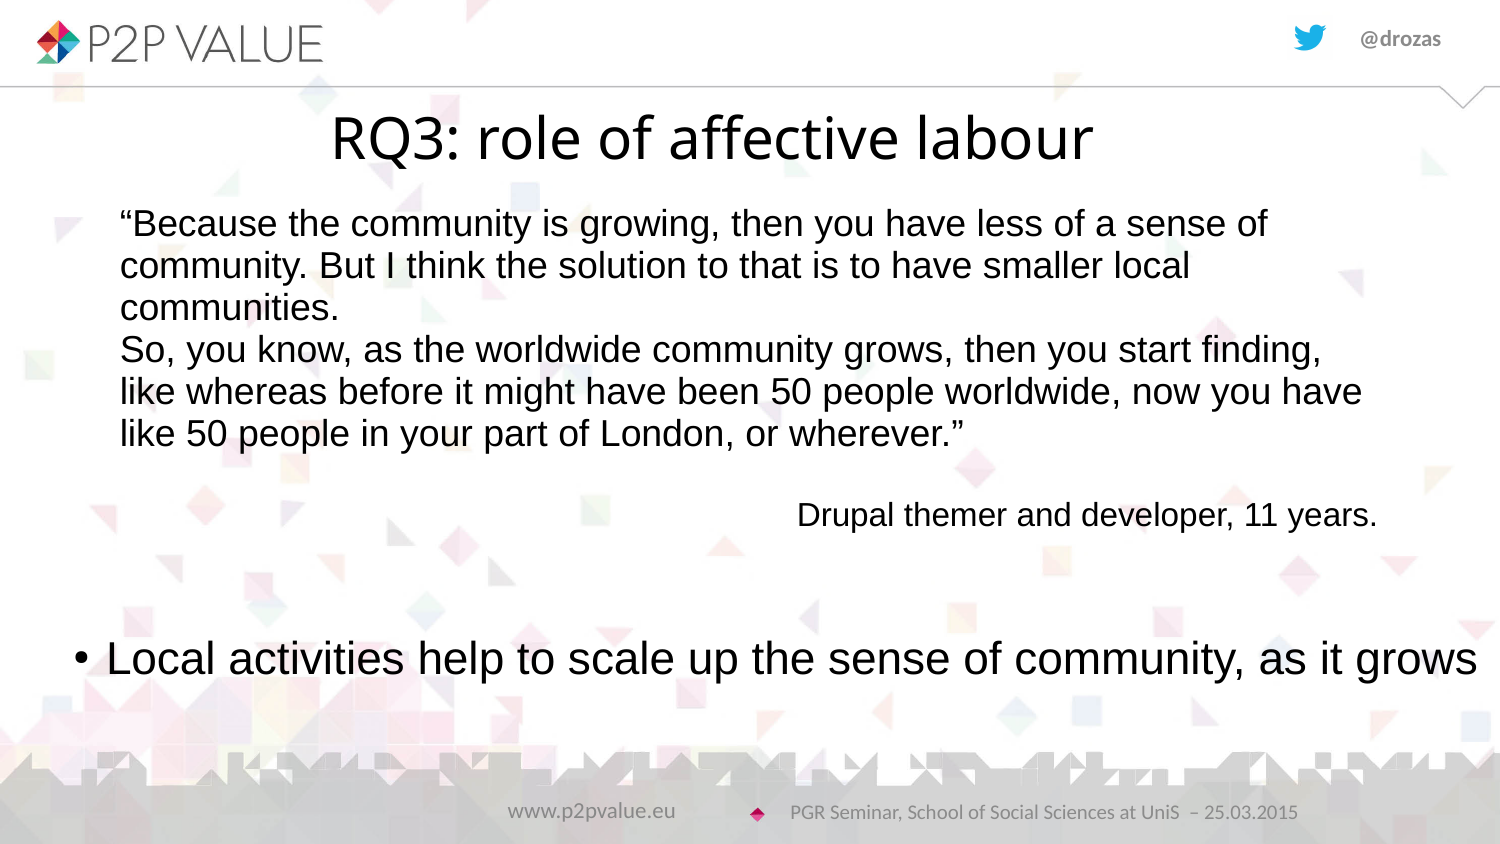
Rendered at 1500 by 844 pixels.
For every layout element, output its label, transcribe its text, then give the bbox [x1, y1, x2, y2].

text_box www.p2pvalue.eu [501, 789, 720, 829]
text_box @drozas [1333, 15, 1455, 60]
text_box Local activities help to scale up the sense of community, as it grows [60, 600, 1500, 766]
picture [0, 0, 1500, 844]
text_box PGR Seminar, School of Social Sciences at UniS – 25.03.2015 [777, 788, 1470, 834]
title RQ3: role of affective labour [60, 92, 1366, 181]
text_box “Because the community is growing, then you have less of a sense of community. But I think the solution to that is to have smaller local communities. So, you know, as the worldwide community grows, then you start finding, like whereas before it might have been 50 people worldwide, now you have like 50 people in your part of London, or wherever.” Drupal themer and developer, 11 years. [105, 195, 1394, 600]
